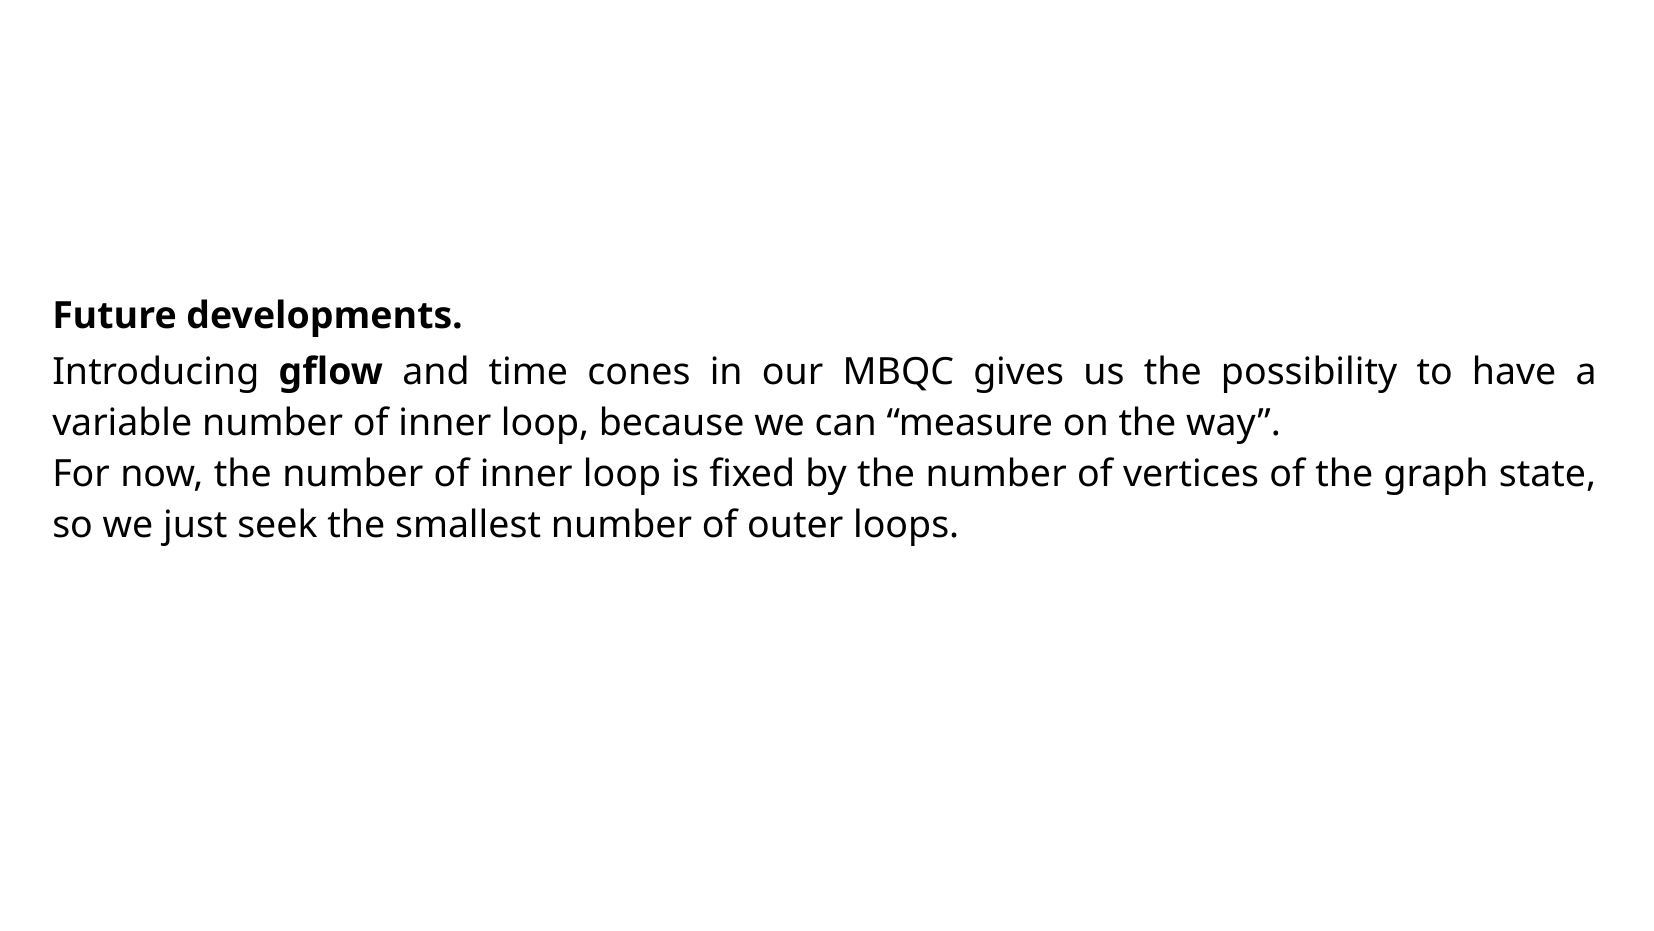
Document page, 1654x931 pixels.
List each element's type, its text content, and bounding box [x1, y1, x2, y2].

text_box Introducing gflow and time cones in our MBQC gives us the possibility to have a variable number of inner loop, because we can “measure on the way”. For now, the number of inner loop is fixed by the number of vertices of the graph state, so we just seek the smallest number of outer loops. [37, 337, 1613, 553]
text_box Future developments. [37, 280, 938, 337]
